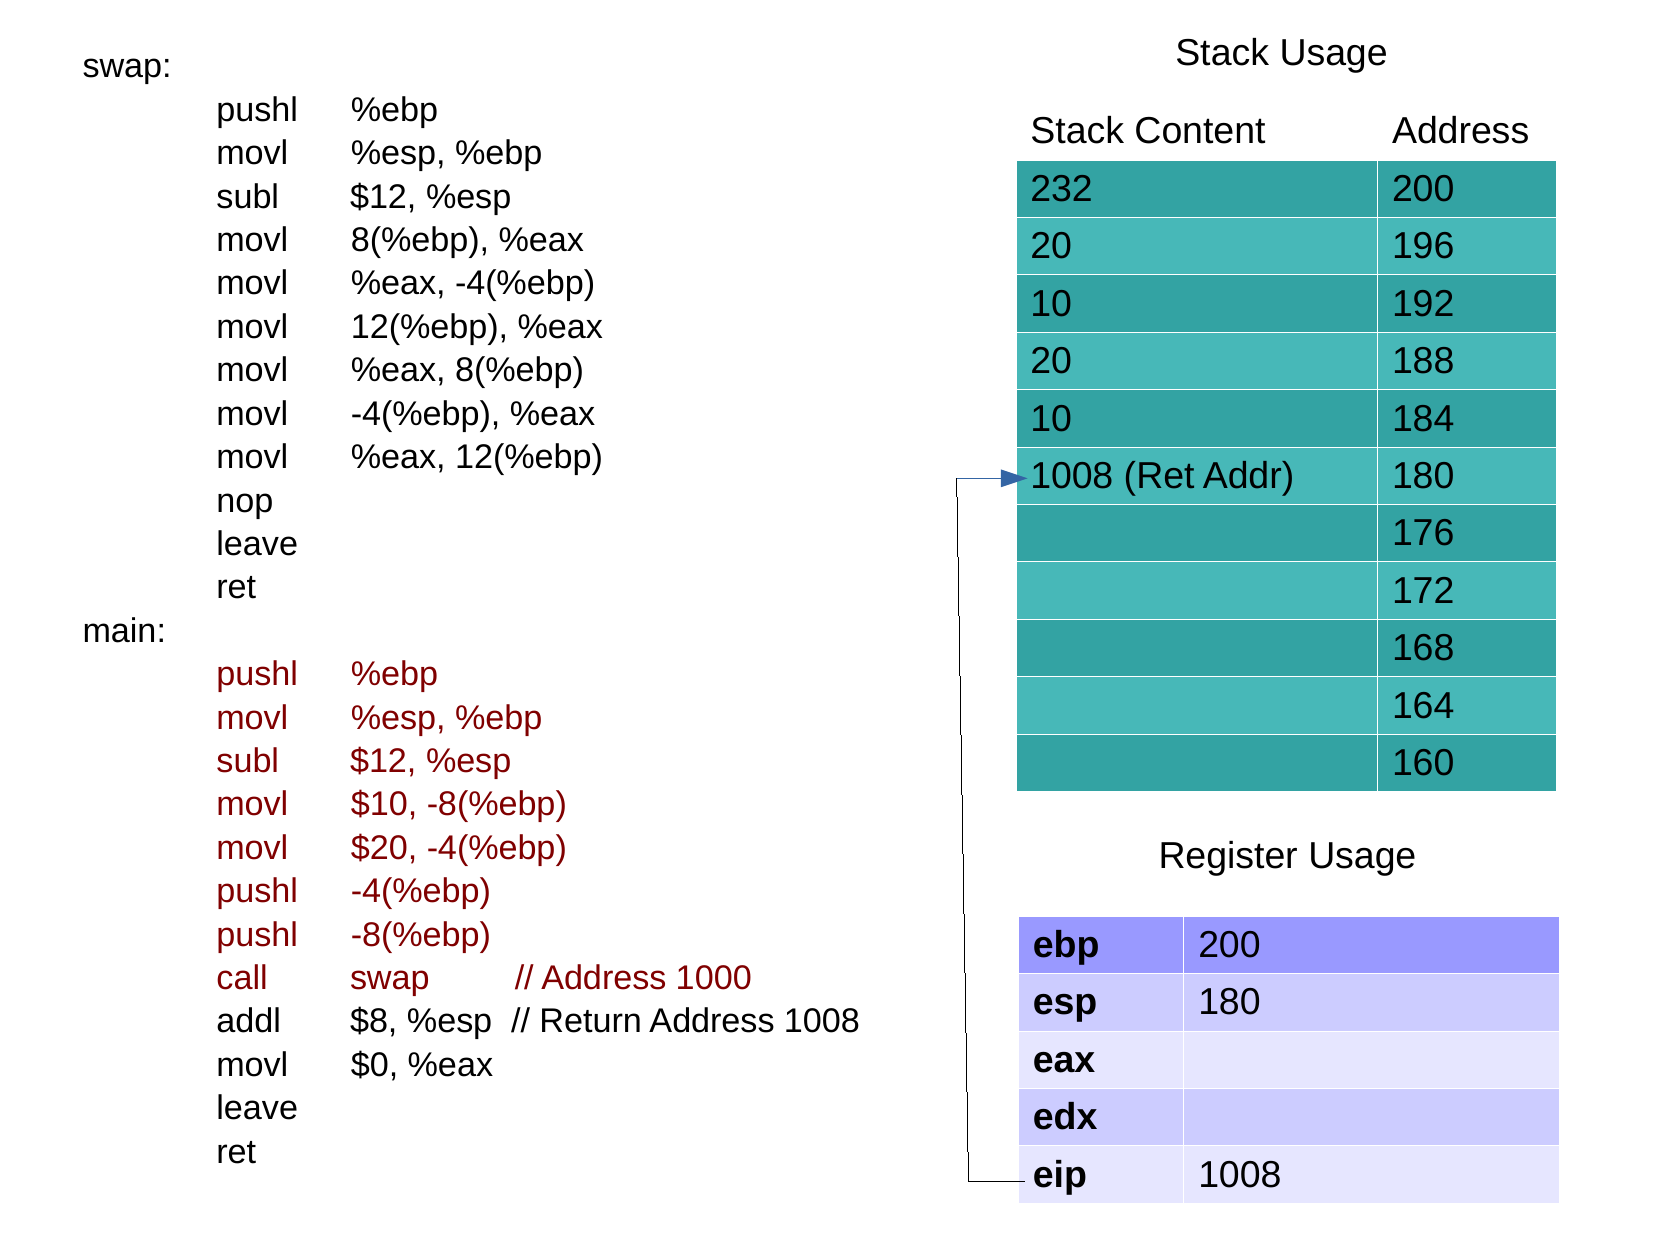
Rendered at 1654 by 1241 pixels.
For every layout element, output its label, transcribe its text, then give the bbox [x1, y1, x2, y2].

table_cell [1017, 677, 1377, 734]
table_cell edx [1019, 1089, 1183, 1145]
table_cell [1017, 735, 1377, 791]
text_box Stack Usage [1009, 23, 1554, 81]
table_cell 192 [1378, 275, 1556, 332]
table_cell 20 [1017, 333, 1377, 389]
table_header Stack Content [1017, 103, 1377, 160]
table_cell 160 [1378, 735, 1556, 791]
table_cell 176 [1378, 505, 1556, 561]
table_cell eax [1019, 1032, 1183, 1088]
table_cell eip [1019, 1146, 1183, 1203]
table_cell 1008 (Ret Addr) [1017, 448, 1377, 504]
table_header 200 [1184, 917, 1559, 973]
table_cell 168 [1378, 620, 1556, 676]
table_header ebp [1019, 917, 1183, 973]
table_cell 10 [1017, 390, 1377, 447]
list swap: pushl %ebp movl %esp, %ebp subl $12, %esp movl 8(%ebp), %eax movl %eax, -4(%ebp) movl 12(%ebp), %eax movl %eax, 8(%ebp) movl -4(%ebp), %eax movl %eax, 12(%ebp) nop leave ret main: pushl %ebp movl %esp, %ebp subl $12, %esp movl $10, -8(%ebp) movl $20, -4(%ebp) pushl -4(%ebp) pushl -8(%ebp) call swap // Address 1000 addl $8, %esp // Return Address 1008 movl $0, %eax leave ret [82, 47, 969, 1182]
table_cell [1184, 1089, 1559, 1145]
table_cell 10 [1017, 275, 1377, 332]
table_cell 184 [1378, 390, 1556, 447]
text_box Register Usage [1015, 826, 1560, 884]
table_cell esp [1019, 974, 1183, 1031]
table_cell 20 [1017, 218, 1377, 274]
table_cell 1008 [1184, 1146, 1559, 1203]
table_cell [1017, 505, 1377, 561]
table_cell 172 [1378, 562, 1556, 619]
table_cell 164 [1378, 677, 1556, 734]
table_cell 232 [1017, 161, 1377, 217]
table_cell 188 [1378, 333, 1556, 389]
table_cell 180 [1184, 974, 1559, 1031]
table_cell [1017, 562, 1377, 619]
table_cell [1017, 620, 1377, 676]
table_cell 180 [1378, 448, 1556, 504]
table_cell [1184, 1032, 1559, 1088]
table_cell 200 [1378, 161, 1556, 217]
table_cell 196 [1378, 218, 1556, 274]
table_header Address [1378, 103, 1556, 160]
